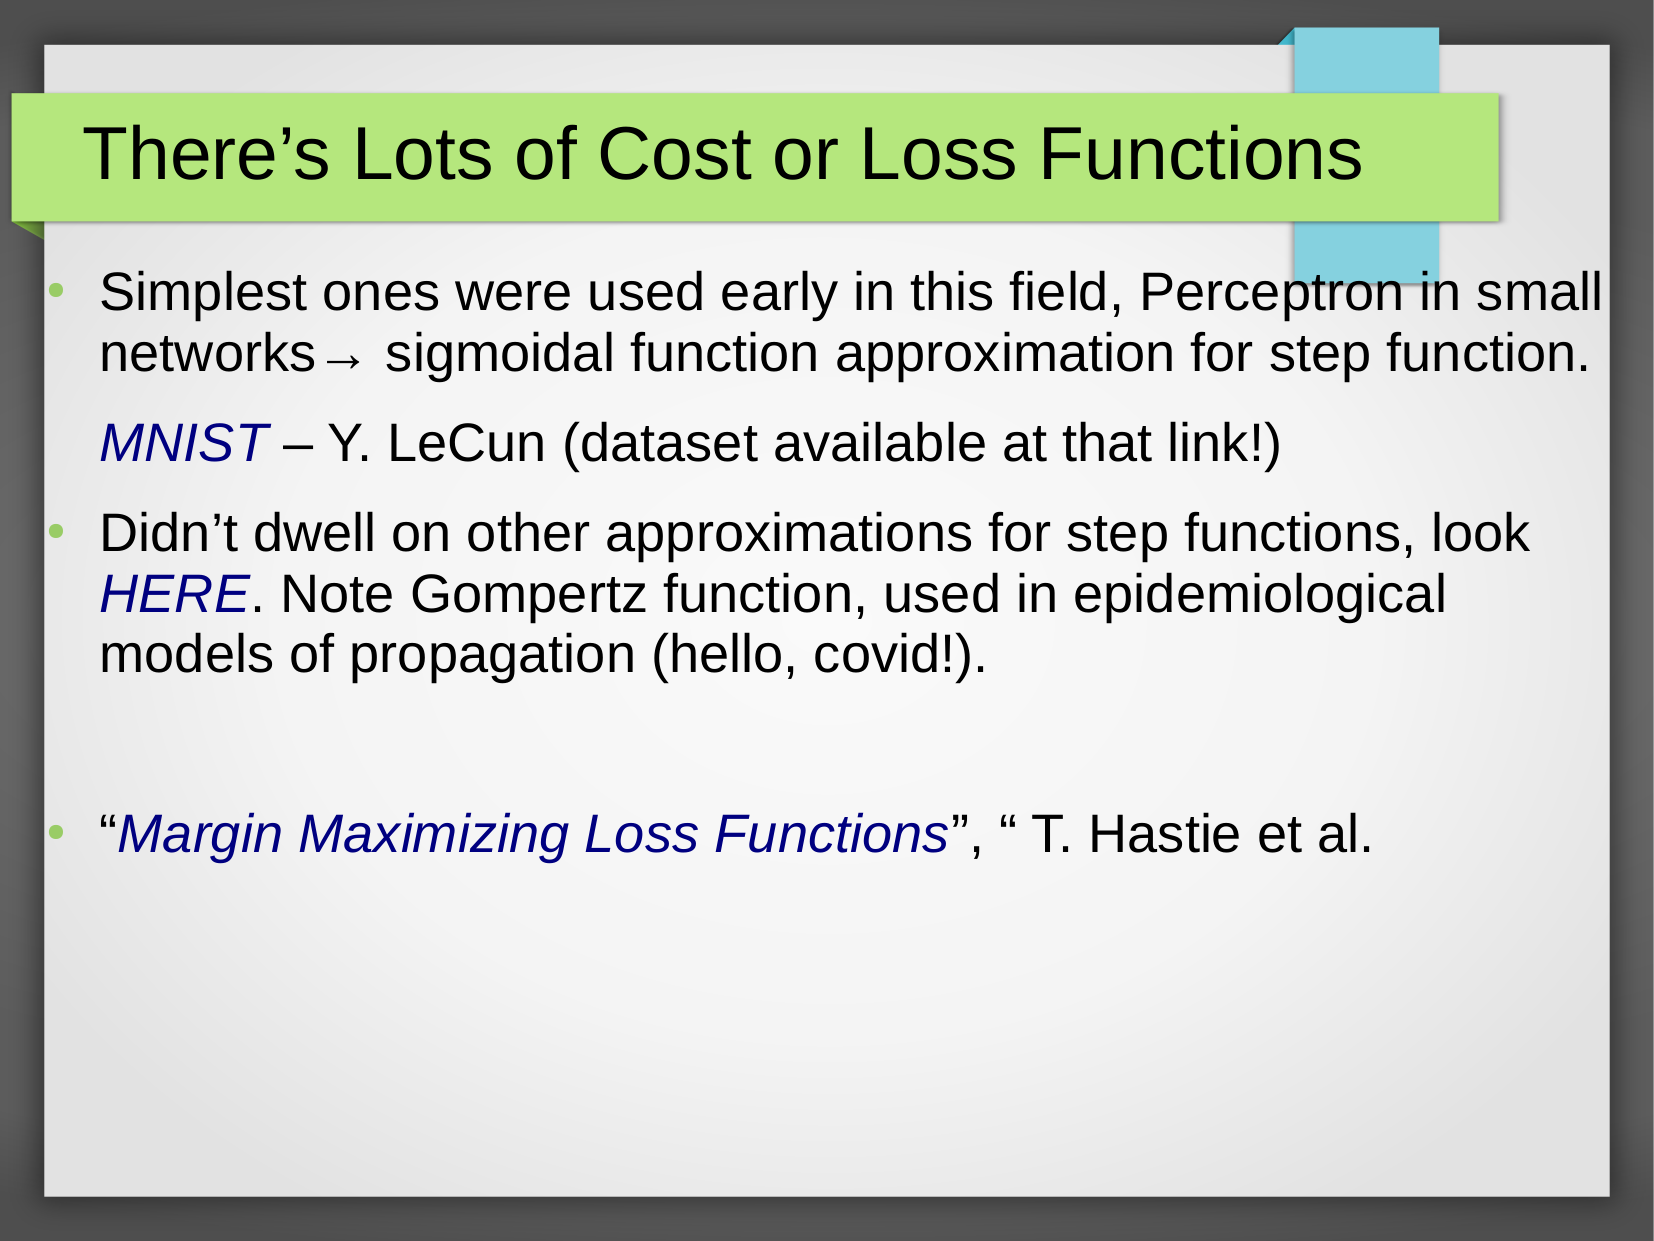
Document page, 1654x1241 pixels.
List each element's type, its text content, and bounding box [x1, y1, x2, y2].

list Simplest ones were used early in this field, Perceptron in small networks→ sigmoidal function approximation for step function. MNIST – Y. LeCun (dataset available at that link!) Didn’t dwell on other approximations for step functions, look HERE. Note Gompertz function, used in epidemiological models of propagation (hello, covid!). “Margin Maximizing Loss Functions”, “ T. Hastie et al. [28, 261, 1619, 1192]
title There’s Lots of Cost or Loss Functions [82, 94, 1486, 213]
picture [0, 0, 1654, 1241]
